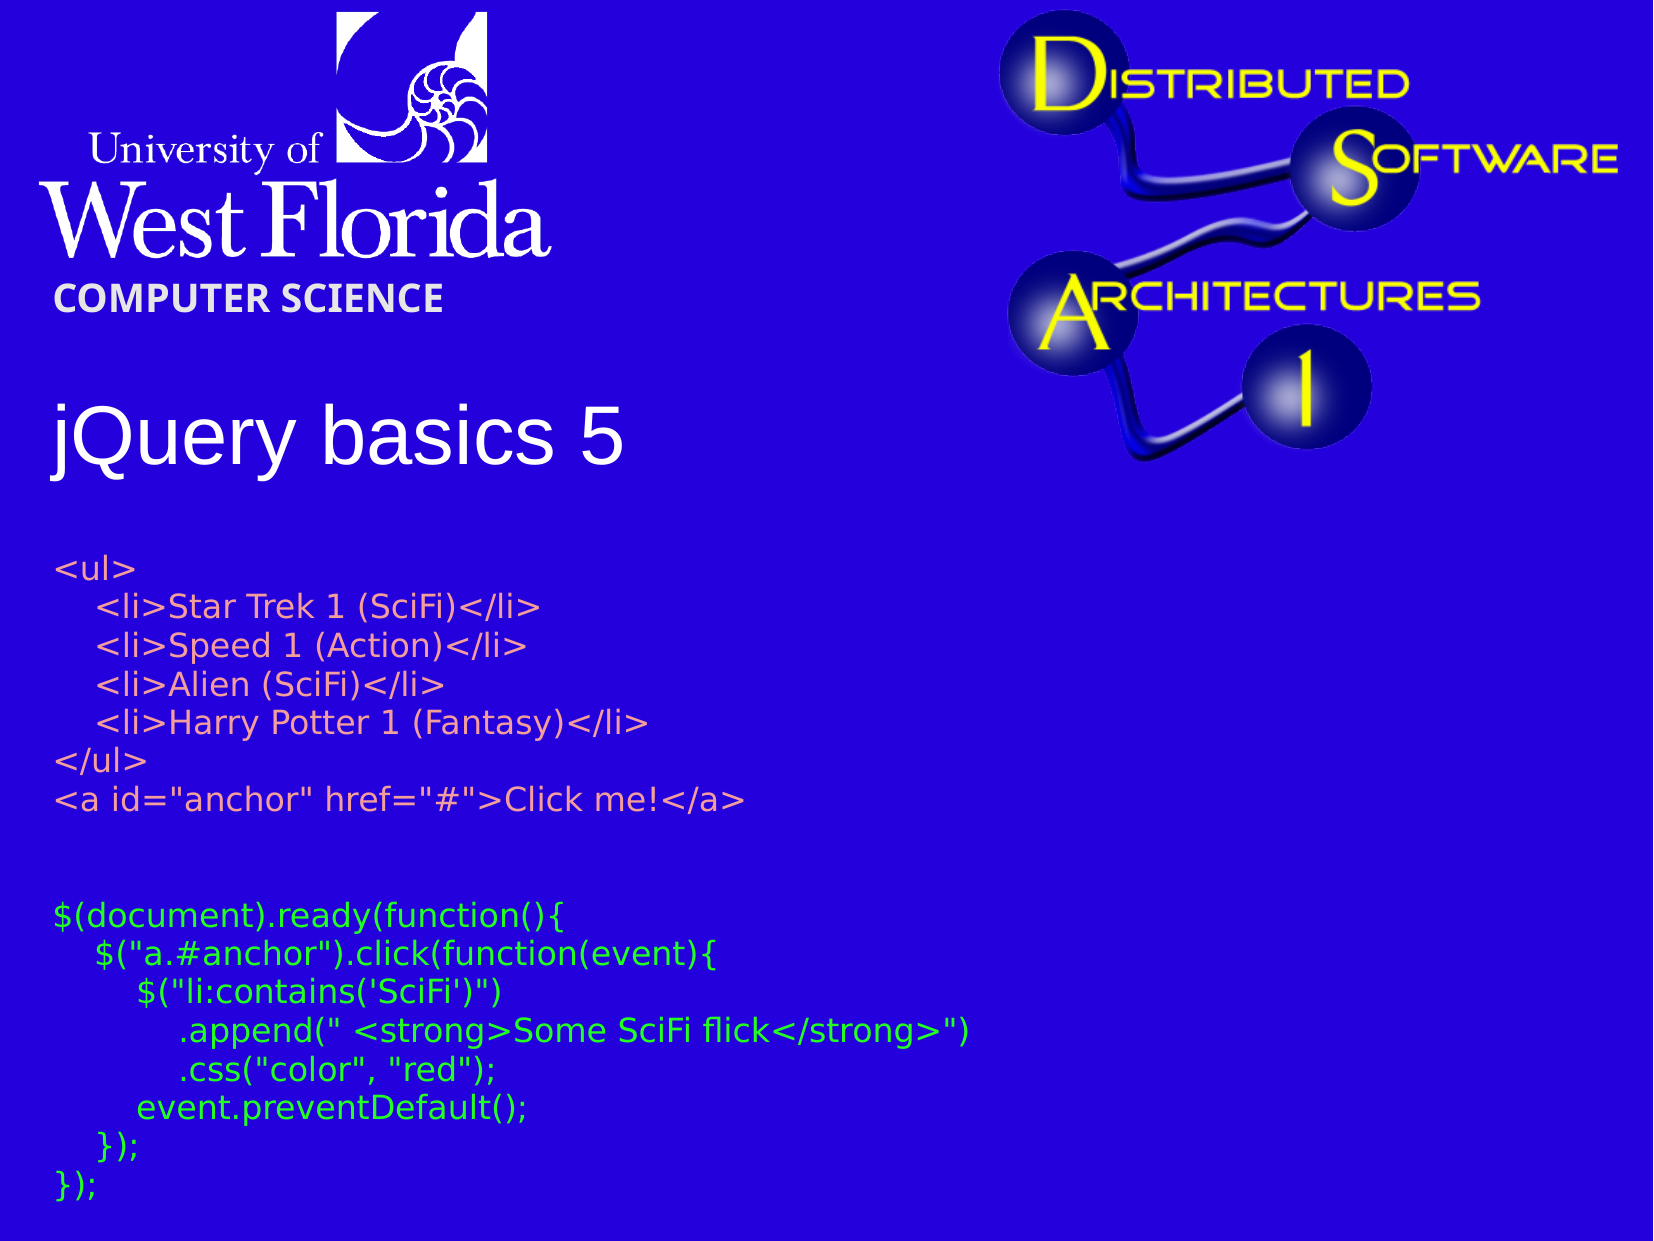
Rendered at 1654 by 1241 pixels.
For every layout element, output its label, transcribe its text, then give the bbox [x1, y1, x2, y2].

picture [910, 0, 1653, 506]
picture [37, 0, 559, 262]
text_box COMPUTER SCIENCE [37, 262, 563, 325]
text_box jQuery basics 5 <ul> <li>Star Trek 1 (SciFi)</li> <li>Speed 1 (Action)</li> <li>Alien (SciFi)</li> <li>Harry Potter 1 (Fantasy)</li> </ul> <a id="anchor" href="#">Click me!</a> $(document).ready(function(){ $("a.#anchor").click(function(event){ $("li:contains('SciFi')") .append(" <strong>Some SciFi flick</strong>") .css("color", "red"); event.preventDefault(); }); }); [37, 381, 1576, 1241]
